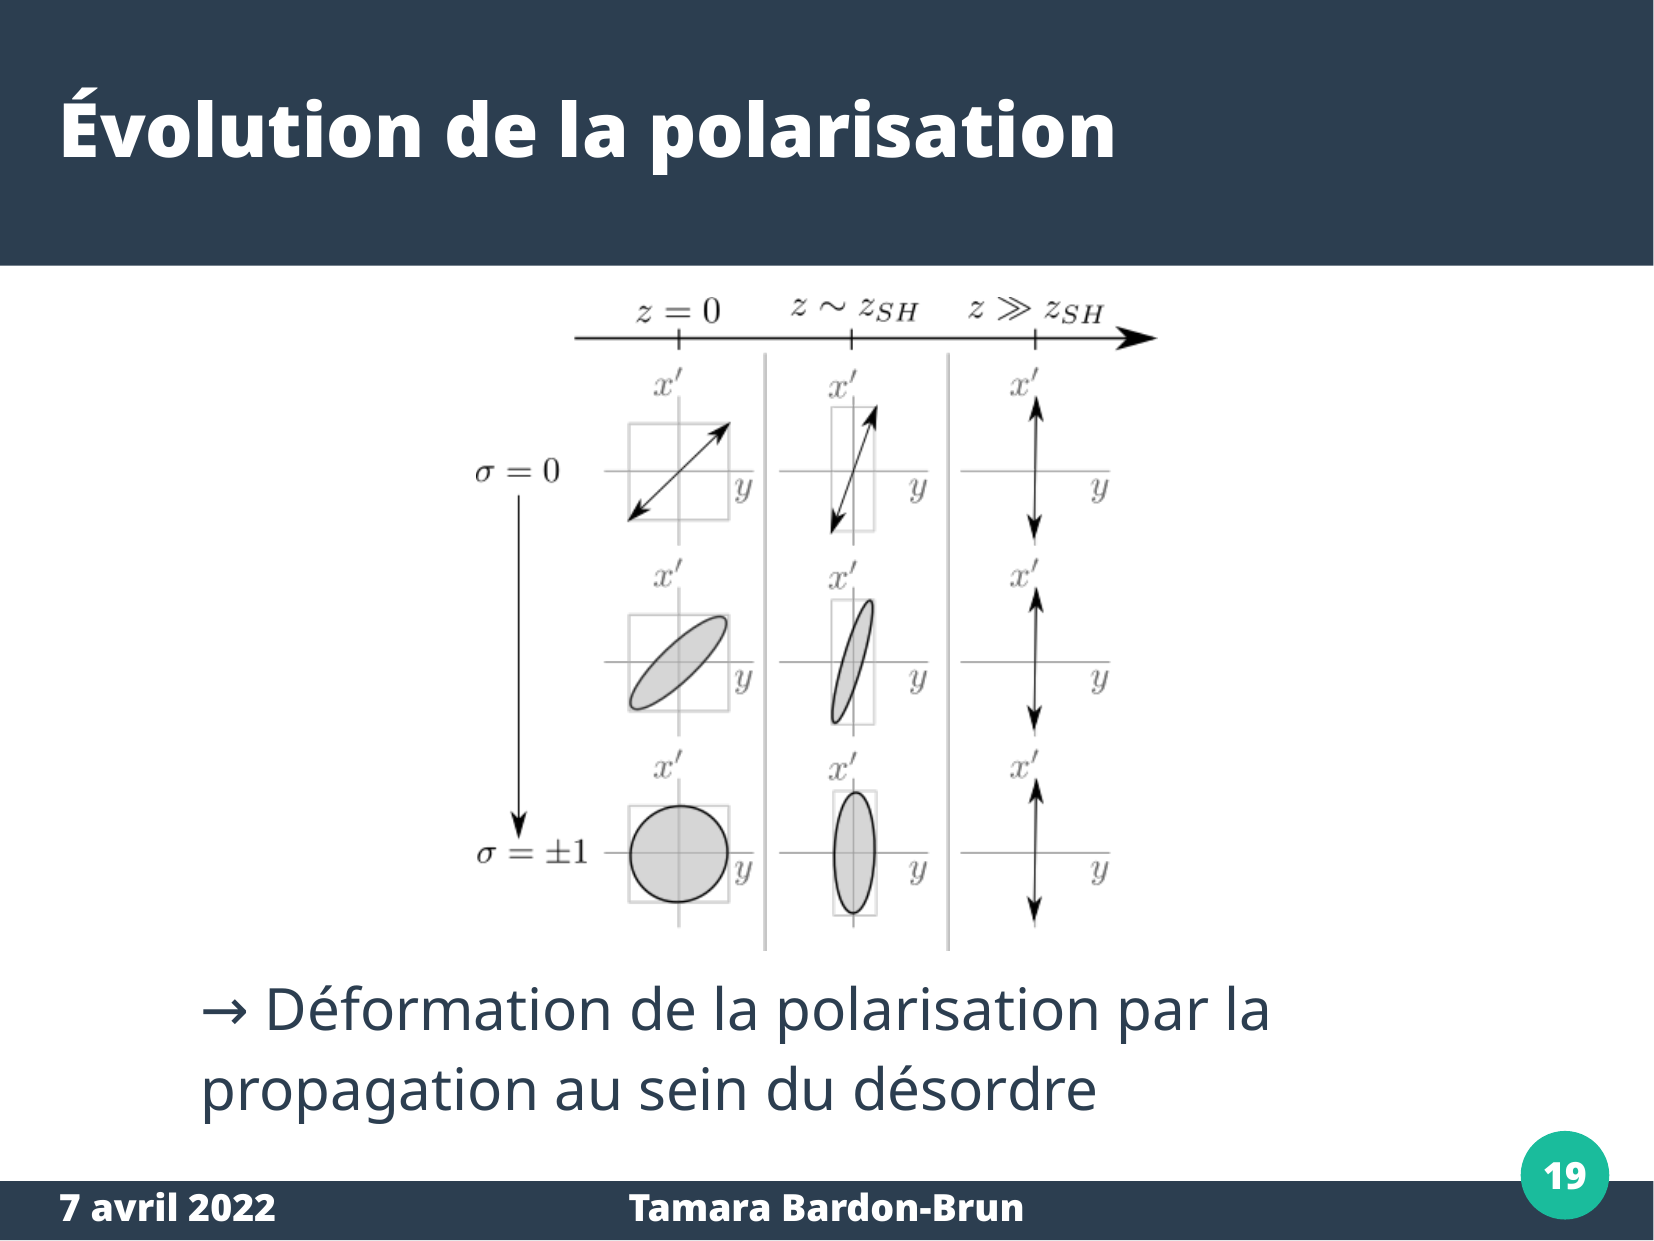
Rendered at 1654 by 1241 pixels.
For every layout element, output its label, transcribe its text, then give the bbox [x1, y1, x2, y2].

list → Déformation de la polarisation par la propagation au sein du désordre [59, 968, 1595, 1152]
picture [476, 297, 1158, 951]
title Évolution de la polarisation [59, 49, 1595, 207]
